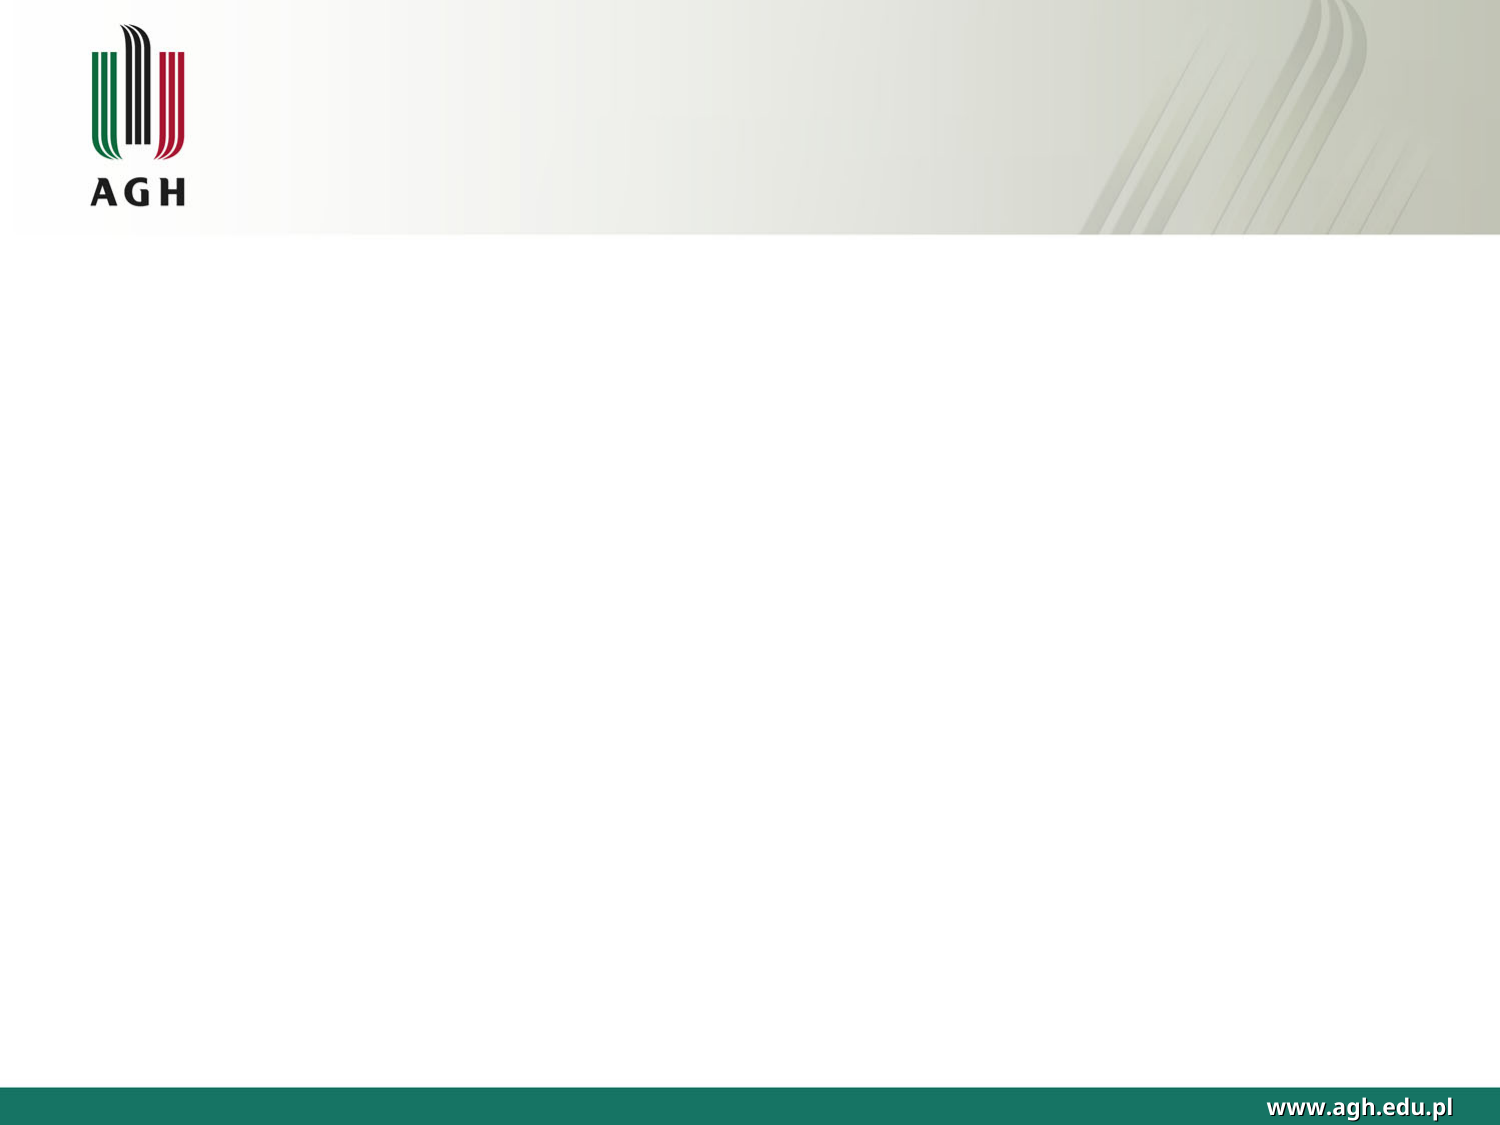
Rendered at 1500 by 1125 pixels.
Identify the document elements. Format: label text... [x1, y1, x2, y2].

text_box www.agh.edu.pl [1251, 1084, 1500, 1125]
picture [0, 0, 1500, 1125]
